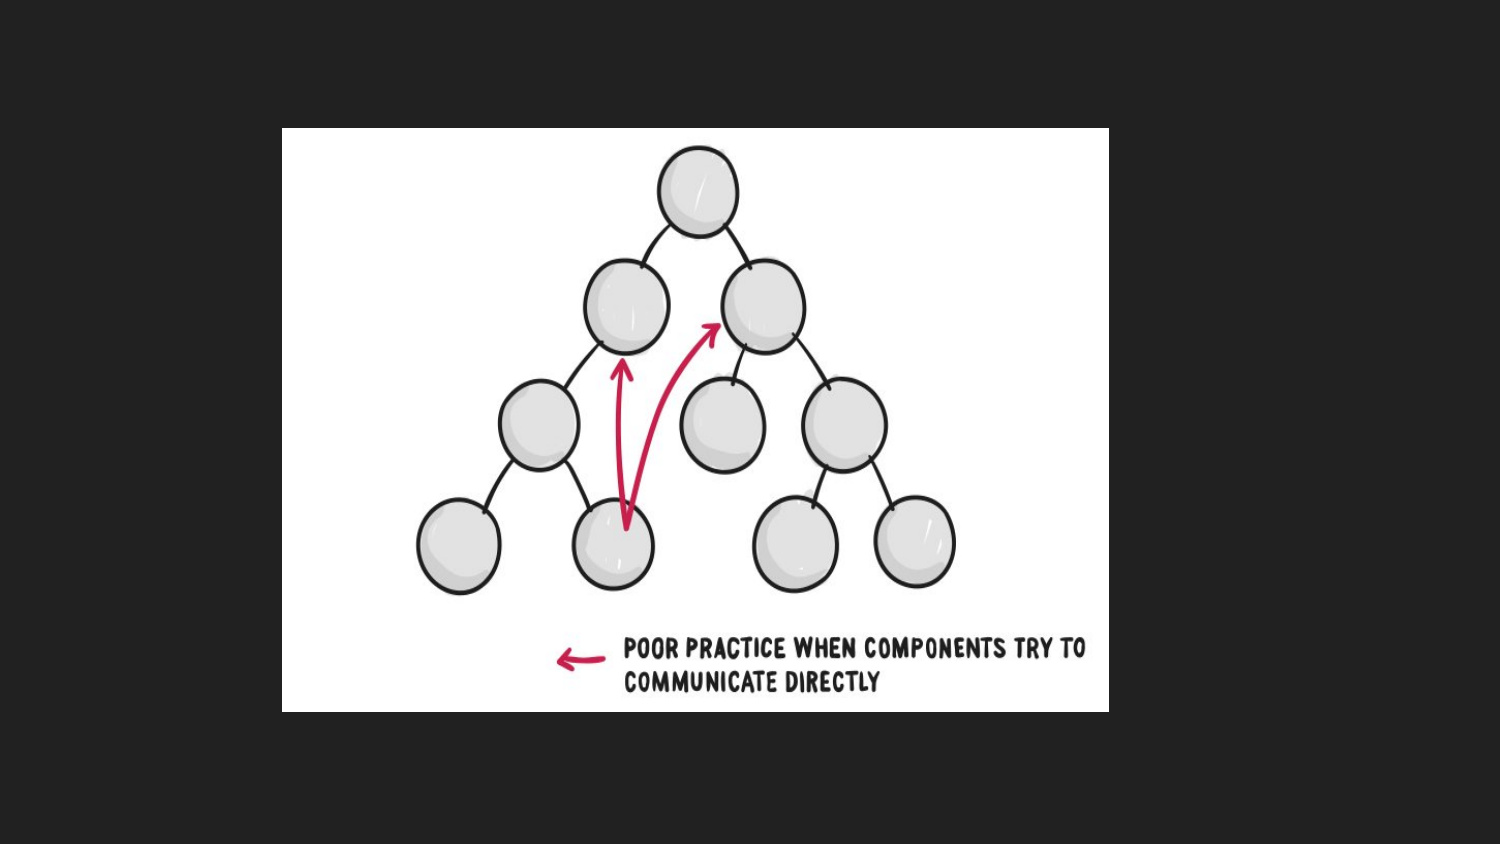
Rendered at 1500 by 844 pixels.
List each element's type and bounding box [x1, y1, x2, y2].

picture [282, 128, 1109, 712]
